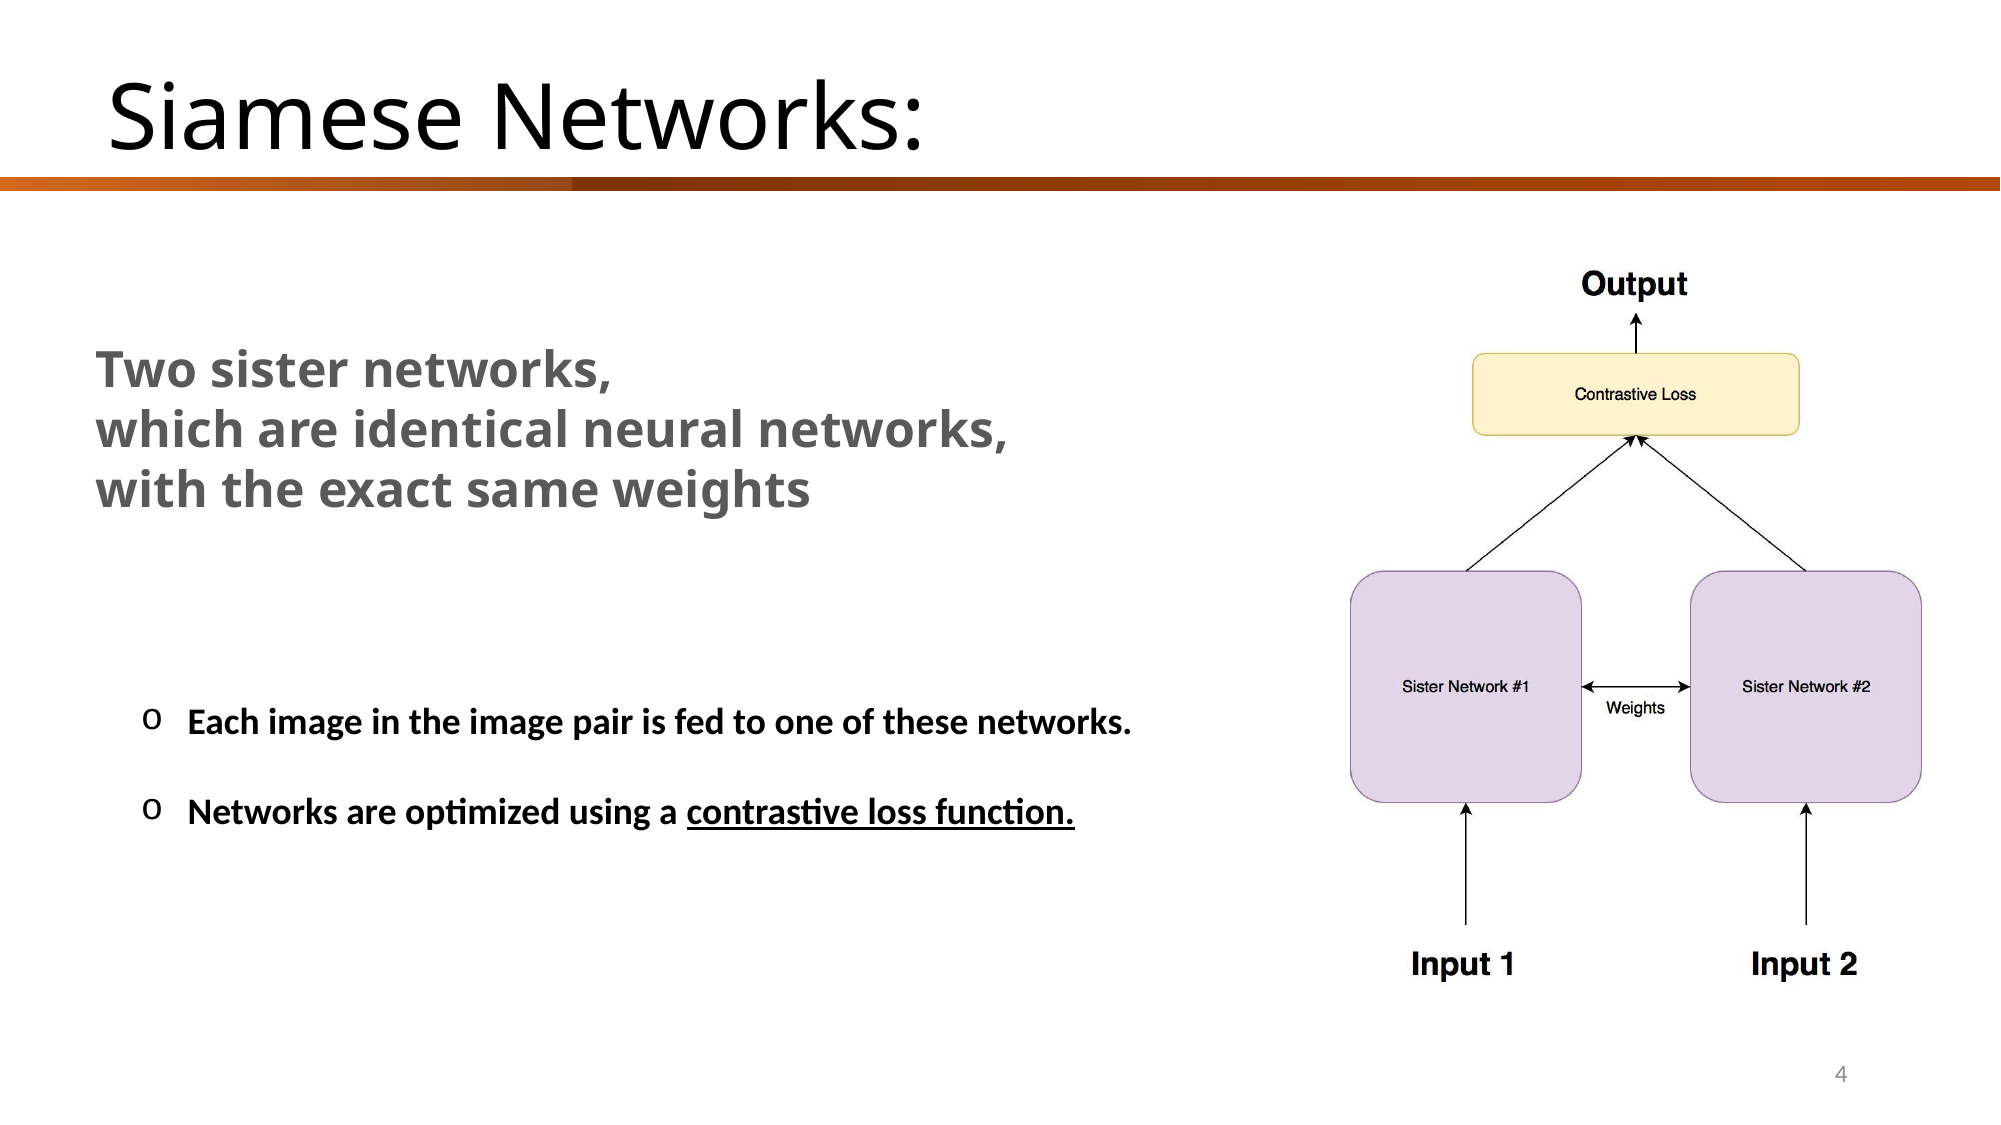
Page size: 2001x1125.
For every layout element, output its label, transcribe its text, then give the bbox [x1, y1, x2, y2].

text_box Each image in the image pair is fed to one of these networks. Networks are optimized using a contrastive loss function. [126, 689, 1276, 885]
text_box Siamese Networks: [92, 50, 1325, 176]
slide_number <number> [1412, 1042, 1863, 1103]
picture [1350, 258, 1922, 994]
text_box [0, 177, 2000, 191]
text_box Two sister networks, which are identical neural networks, with the exact same weights [81, 329, 1170, 525]
